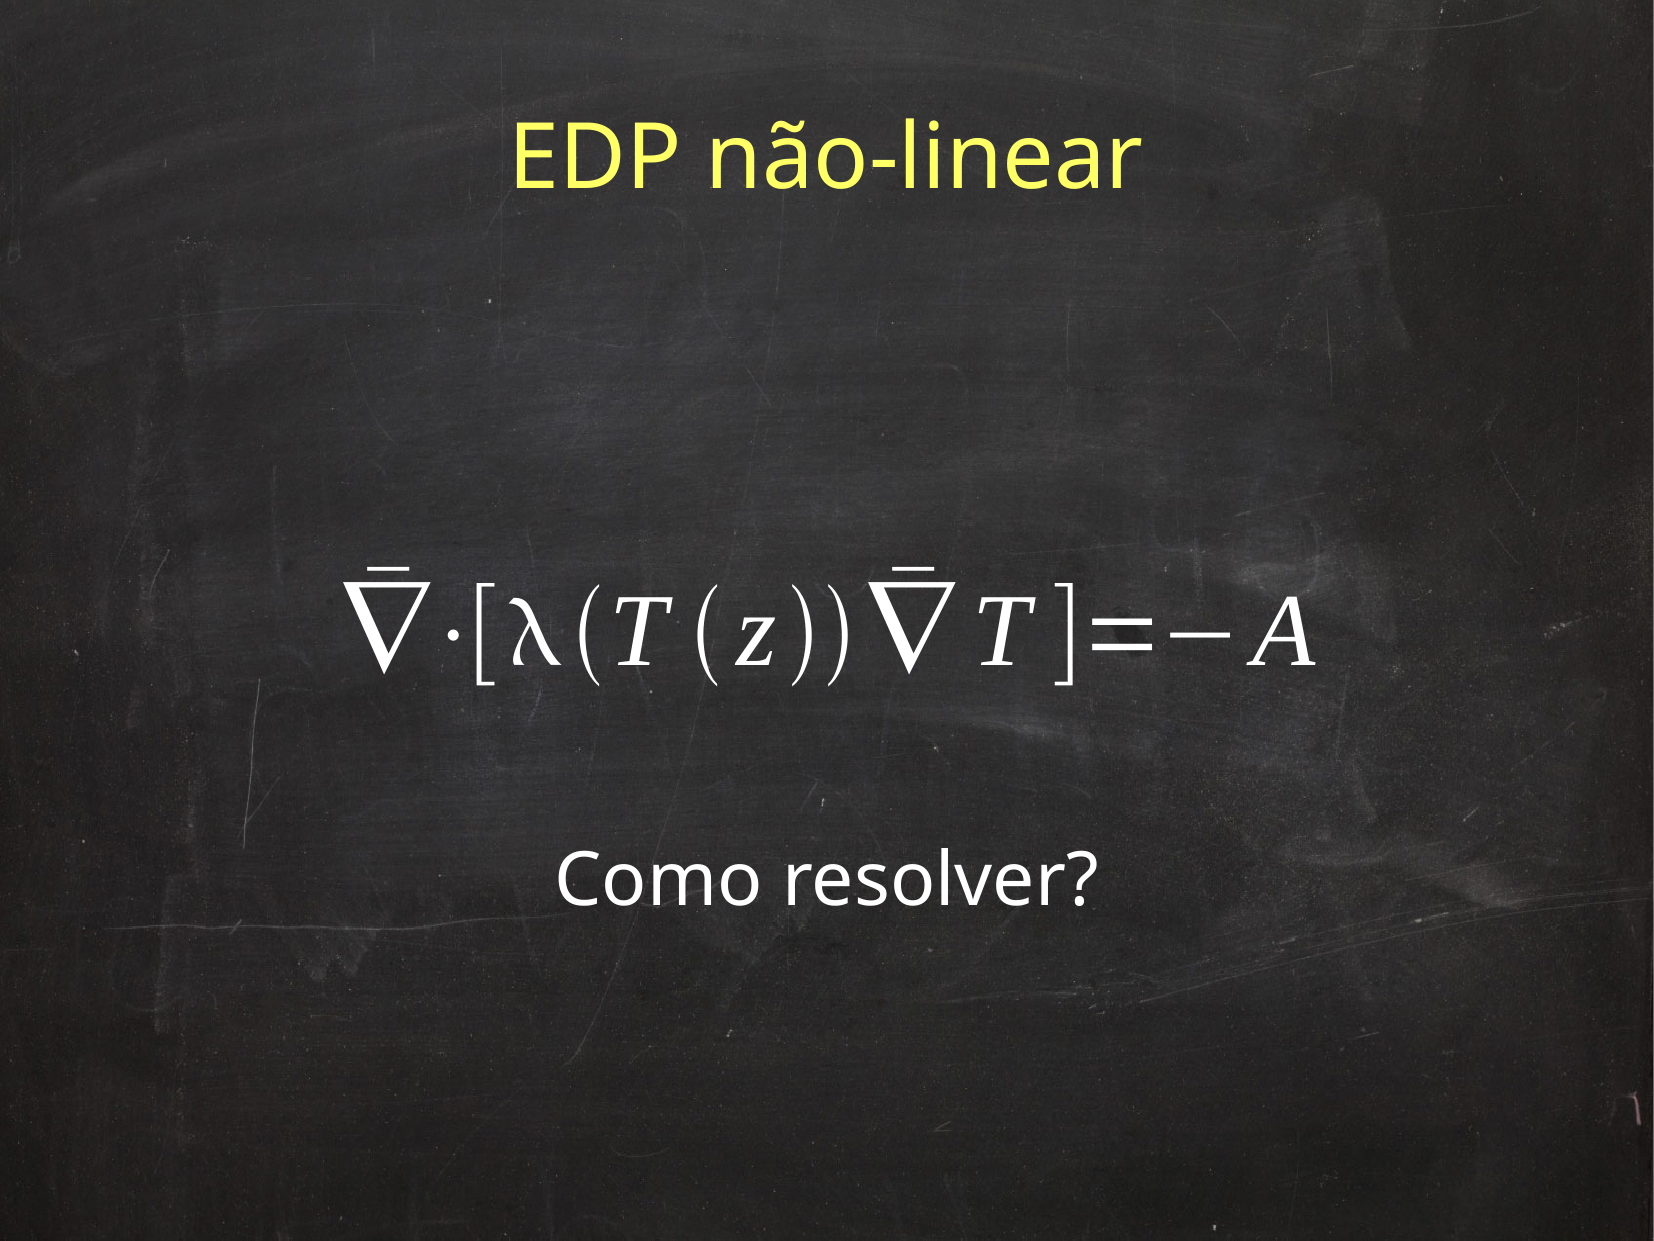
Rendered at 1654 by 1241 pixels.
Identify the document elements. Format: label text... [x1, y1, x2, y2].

list Como resolver? [82, 825, 1571, 1119]
chart [332, 562, 1322, 692]
title EDP não-linear [82, 56, 1571, 250]
picture [0, 0, 1654, 1241]
